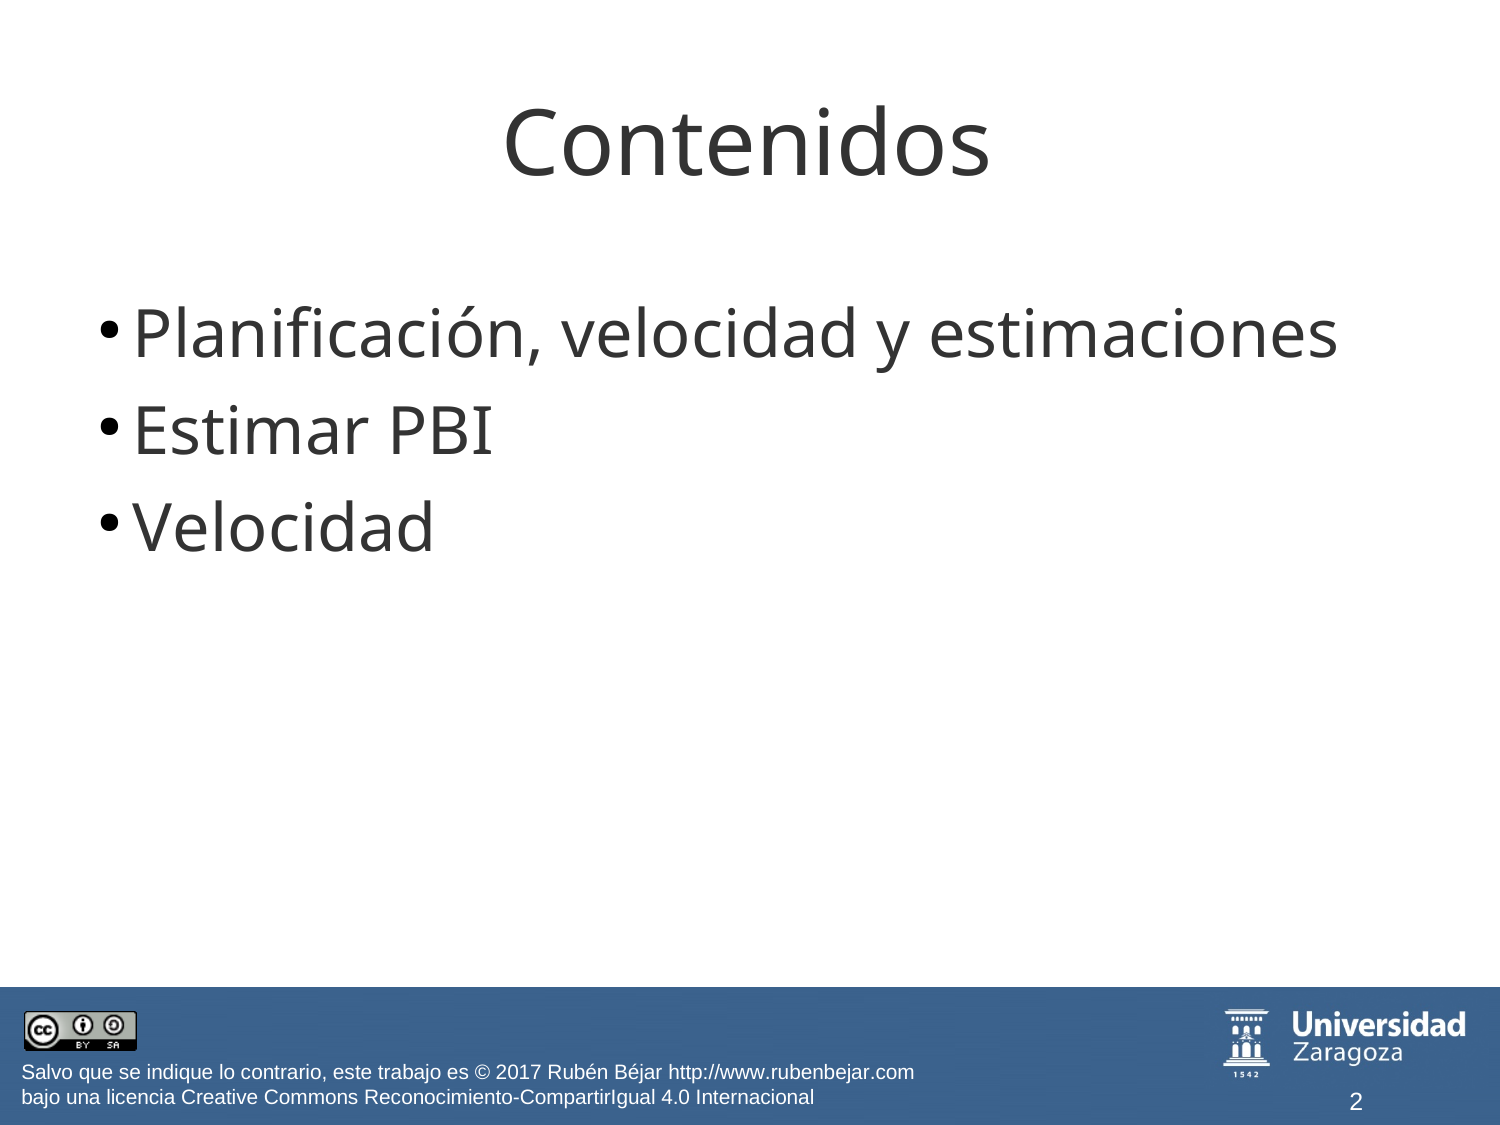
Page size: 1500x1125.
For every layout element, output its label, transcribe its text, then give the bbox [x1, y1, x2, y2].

title Contenidos [74, 21, 1420, 257]
list Planificación, velocidad y estimaciones Estimar PBI Velocidad [82, 283, 1418, 957]
picture [0, 987, 1500, 1125]
